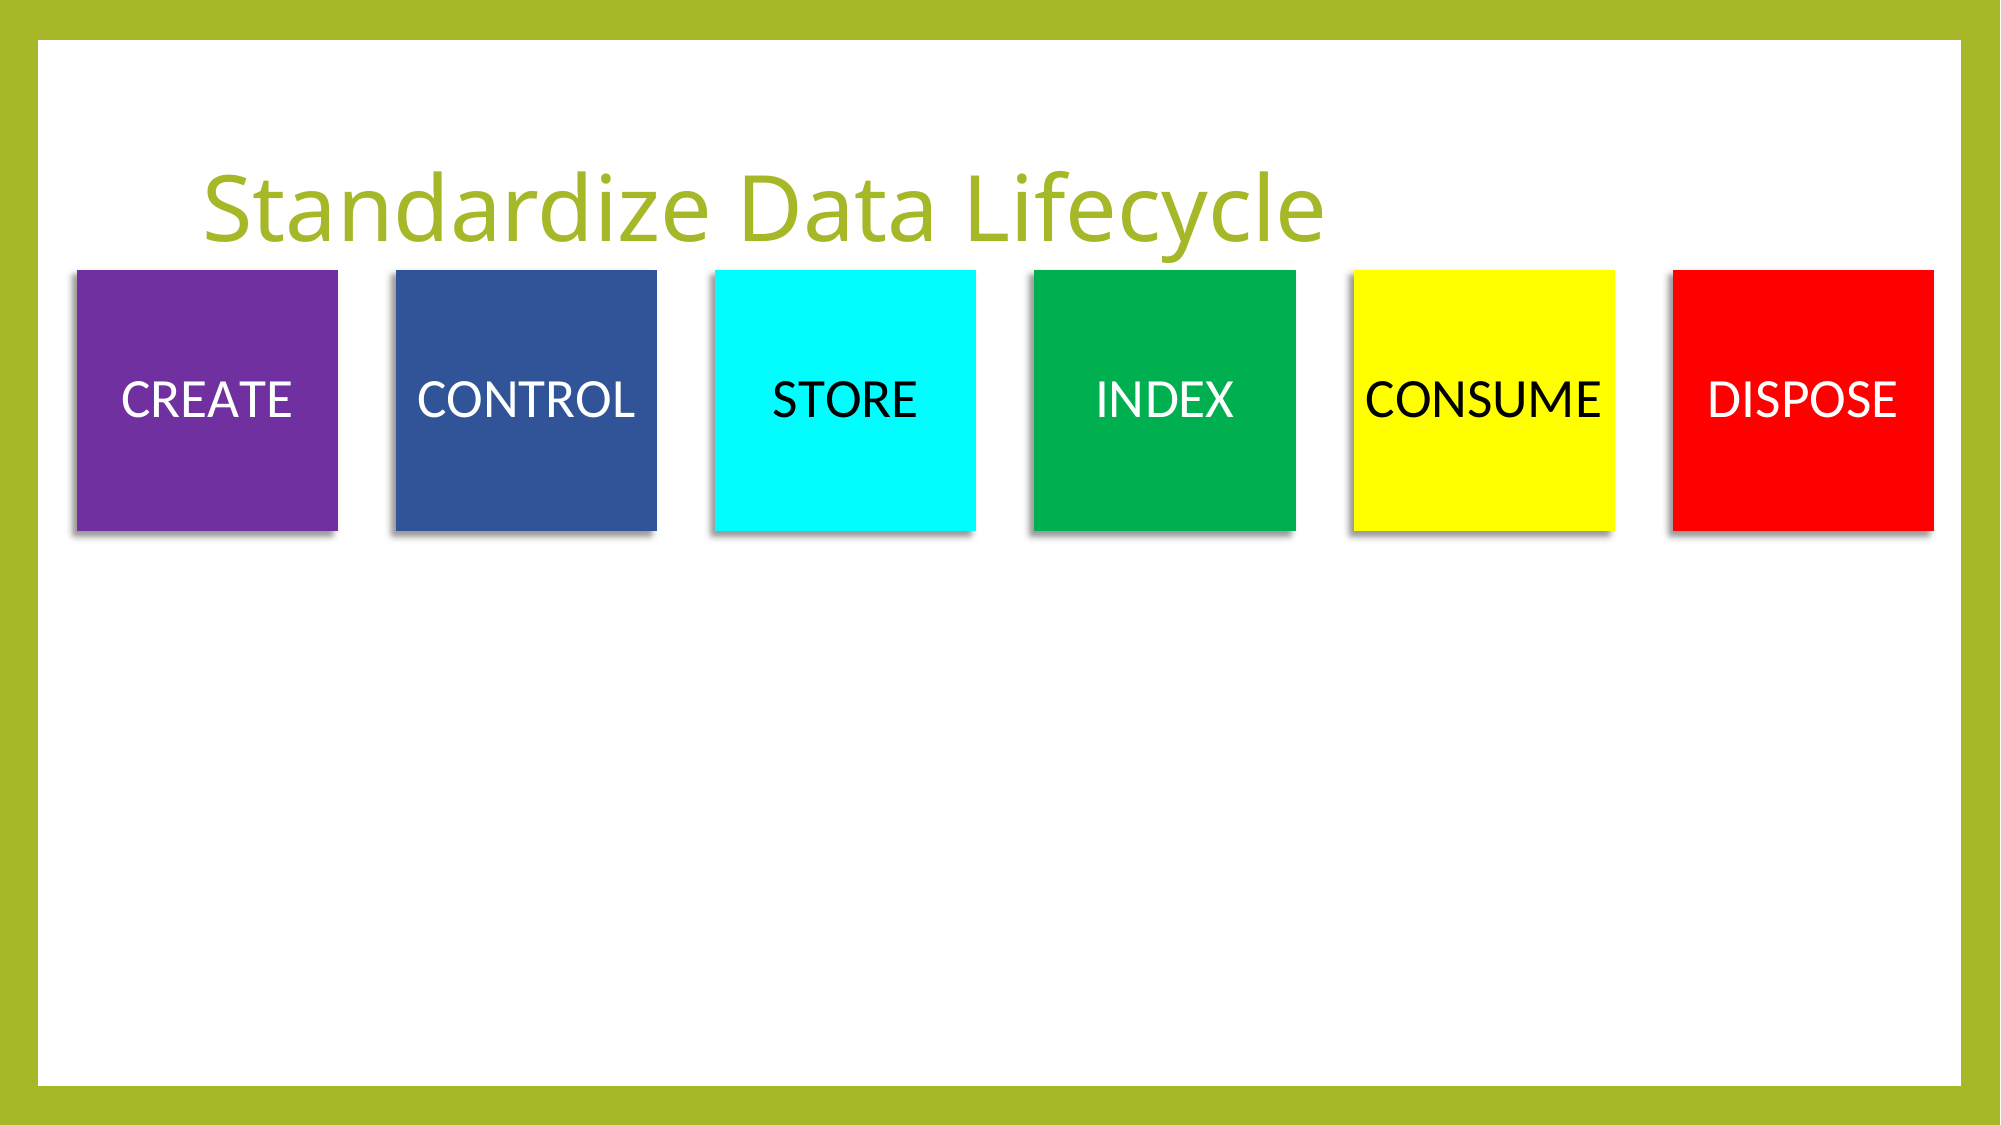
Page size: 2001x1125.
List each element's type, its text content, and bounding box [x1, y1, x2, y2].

title Standardize Data Lifecycle [187, 99, 1808, 262]
picture [59, 262, 1941, 548]
